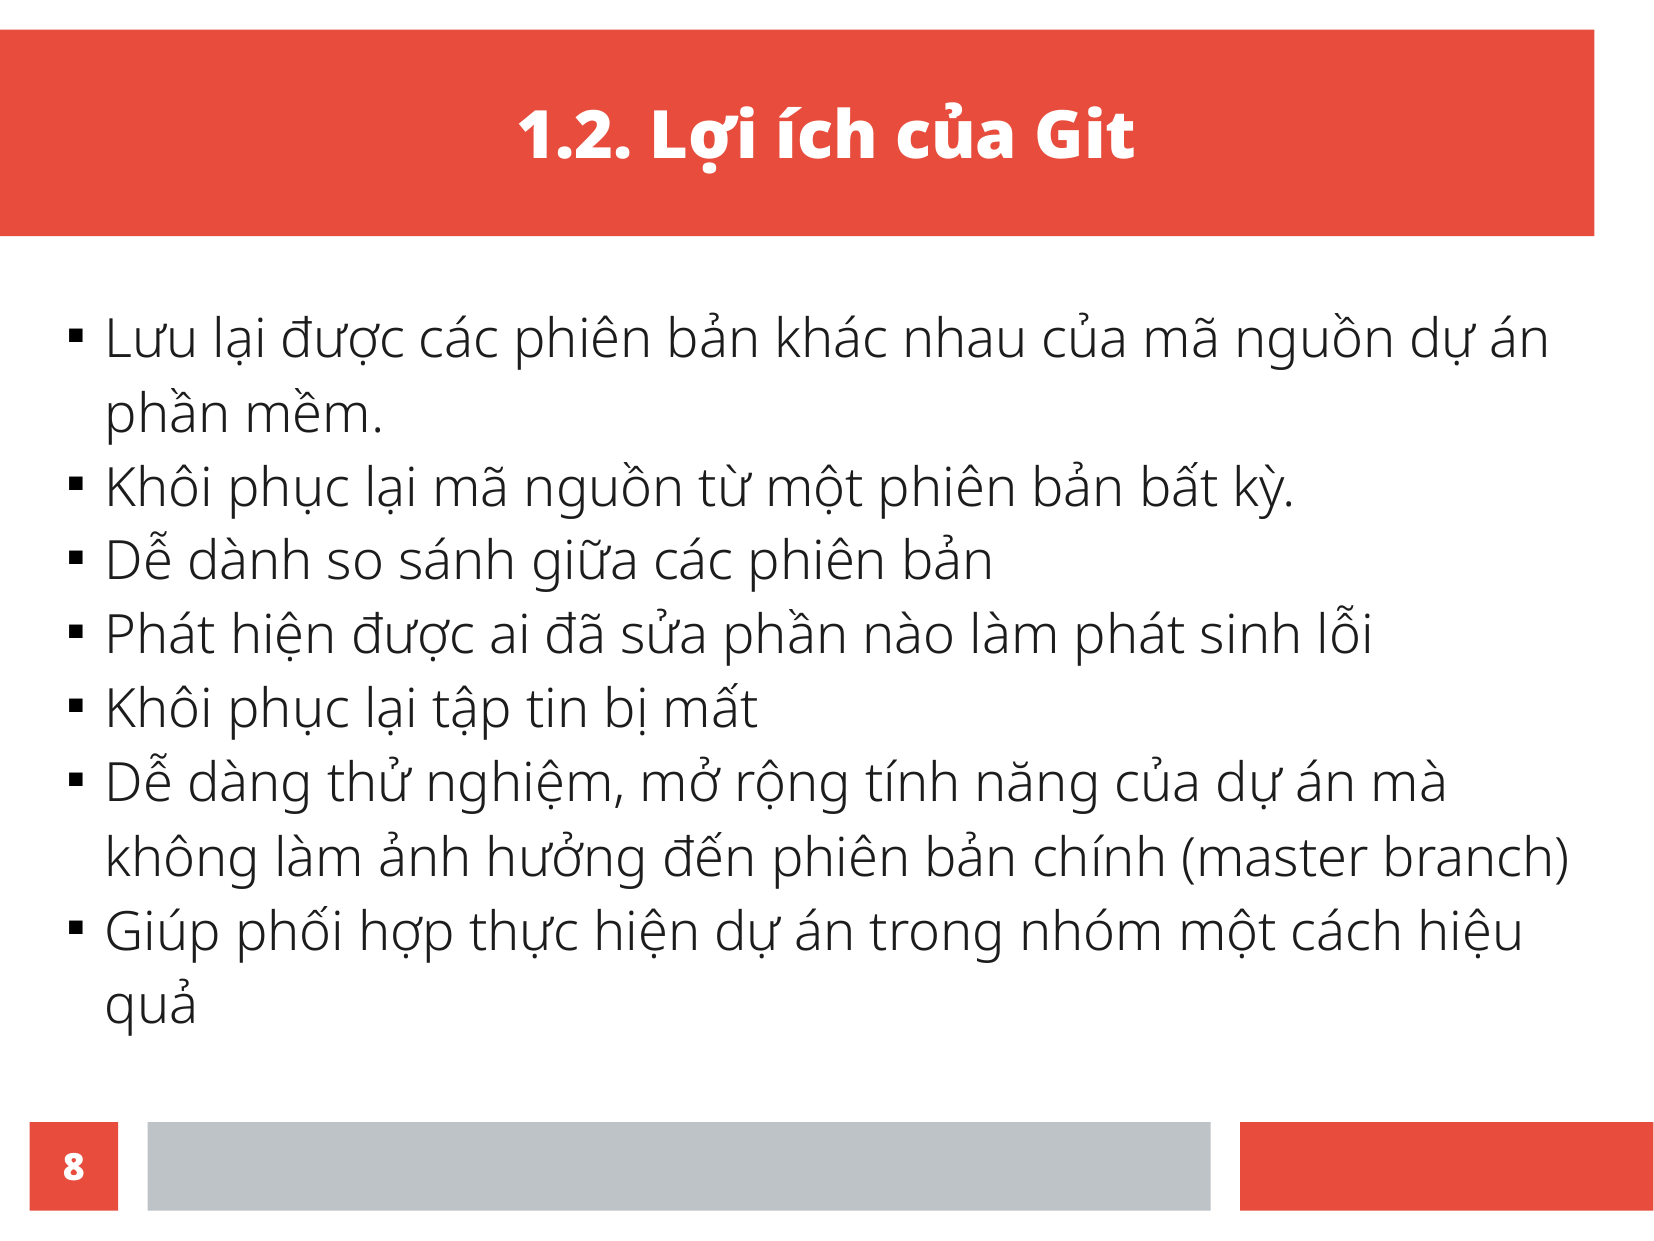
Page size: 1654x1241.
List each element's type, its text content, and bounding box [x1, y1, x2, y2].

title 1.2. Lợi ích của Git [59, 59, 1595, 207]
text_box Lưu lại được các phiên bản khác nhau của mã nguồn dự án phần mềm. Khôi phục lại mã nguồn từ một phiên bản bất kỳ. Dễ dành so sánh giữa các phiên bản Phát hiện được ai đã sửa phần nào làm phát sinh lỗi Khôi phục lại tập tin bị mất Dễ dàng thử nghiệm, mở rộng tính năng của dự án mà không làm ảnh hưởng đến phiên bản chính (master branch) Giúp phối hợp thực hiện dự án trong nhóm một cách hiệu quả [69, 300, 1576, 1068]
